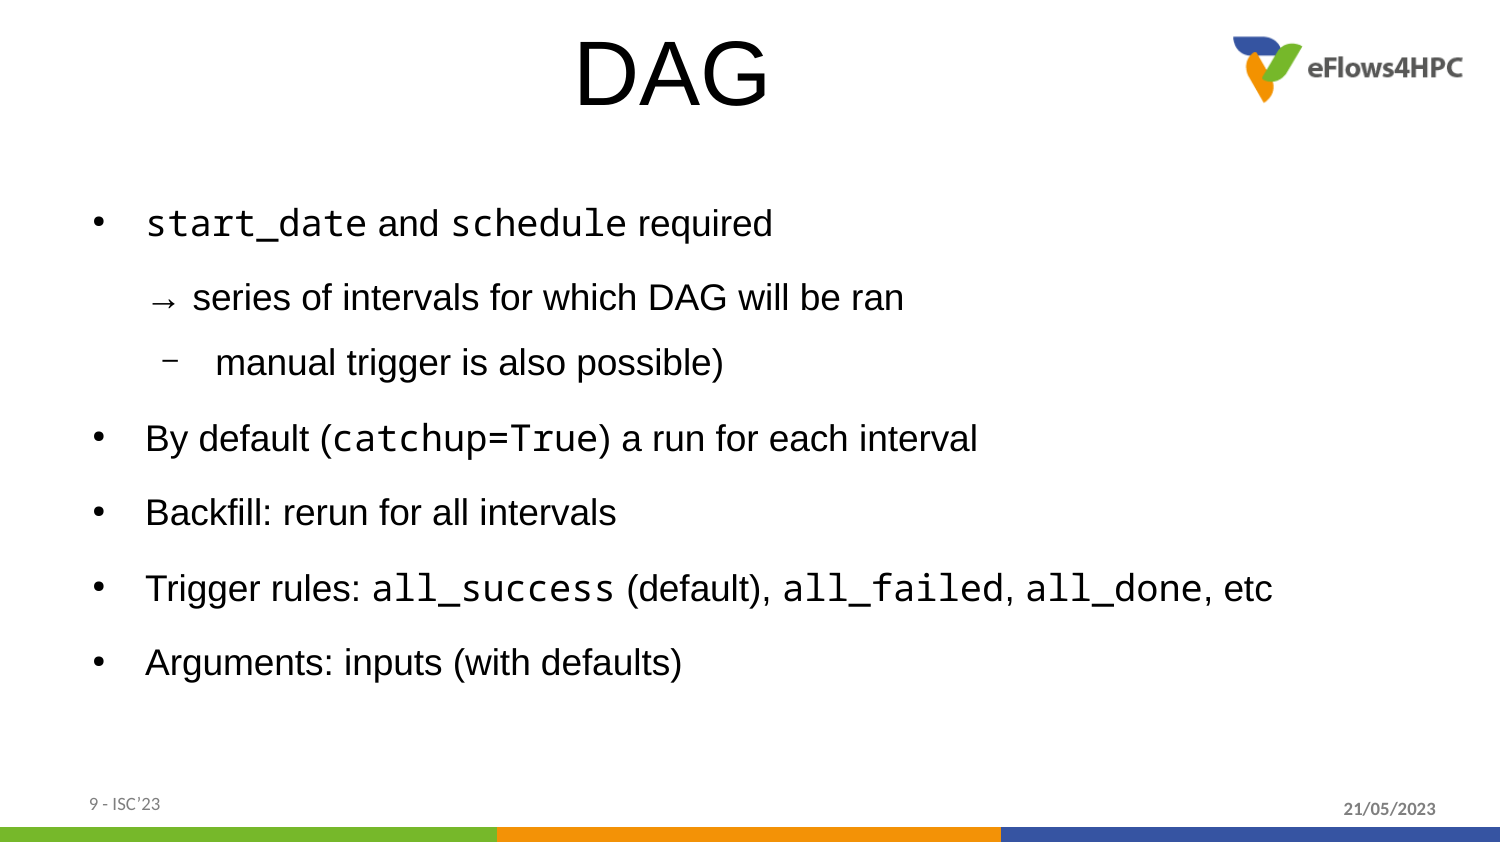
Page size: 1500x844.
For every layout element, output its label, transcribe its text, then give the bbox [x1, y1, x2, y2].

list start_date and schedule required → series of intervals for which DAG will be ran manual trigger is also possible) By default (catchup=True) a run for each interval Backfill: rerun for all intervals Trigger rules: all_success (default), all_failed, all_done, etc Arguments: inputs (with defaults) [75, 197, 1425, 687]
title DAG [134, 22, 1212, 126]
picture [1212, 23, 1487, 122]
